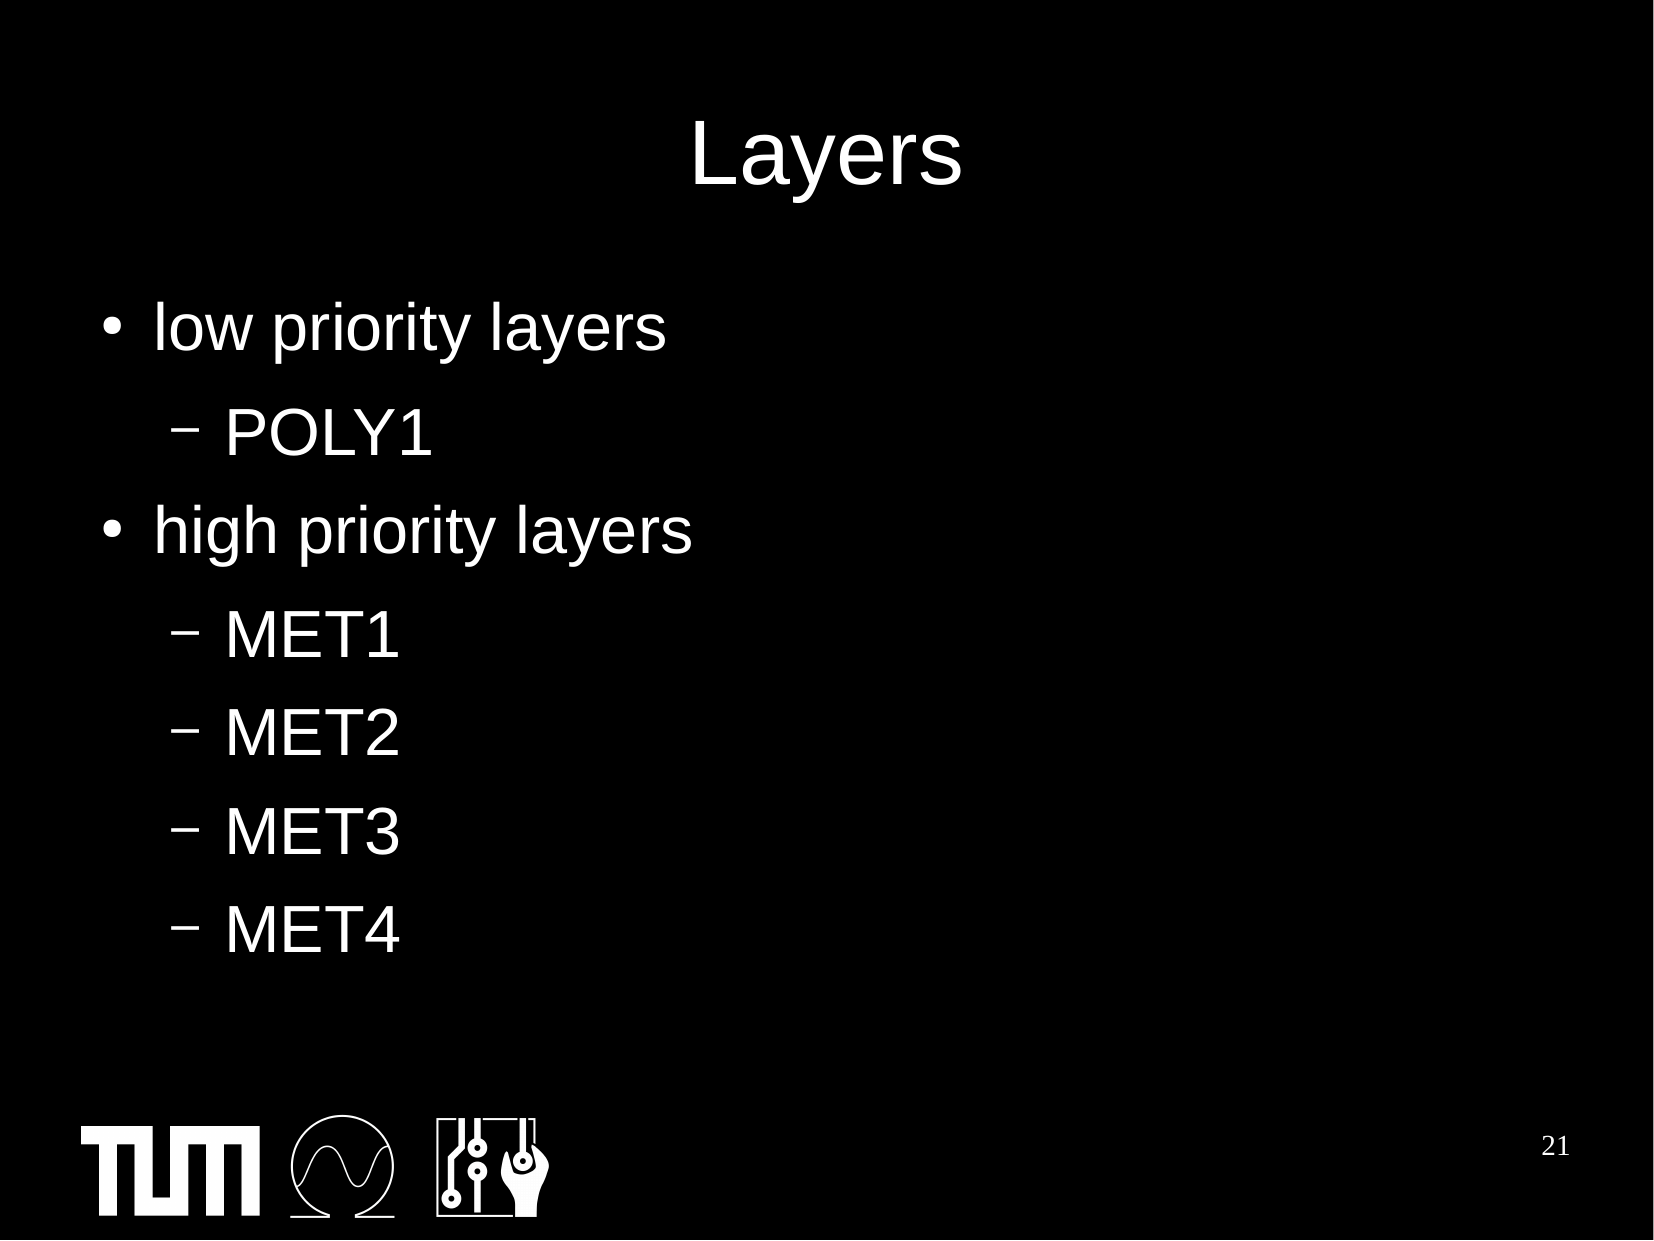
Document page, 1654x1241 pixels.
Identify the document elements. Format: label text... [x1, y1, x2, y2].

picture [283, 1109, 402, 1227]
picture [63, 1108, 272, 1227]
list low priority layers POLY1 high priority layers MET1 MET2 MET3 MET4 [82, 290, 1571, 1109]
title Layers [82, 49, 1571, 257]
picture [425, 1109, 554, 1227]
